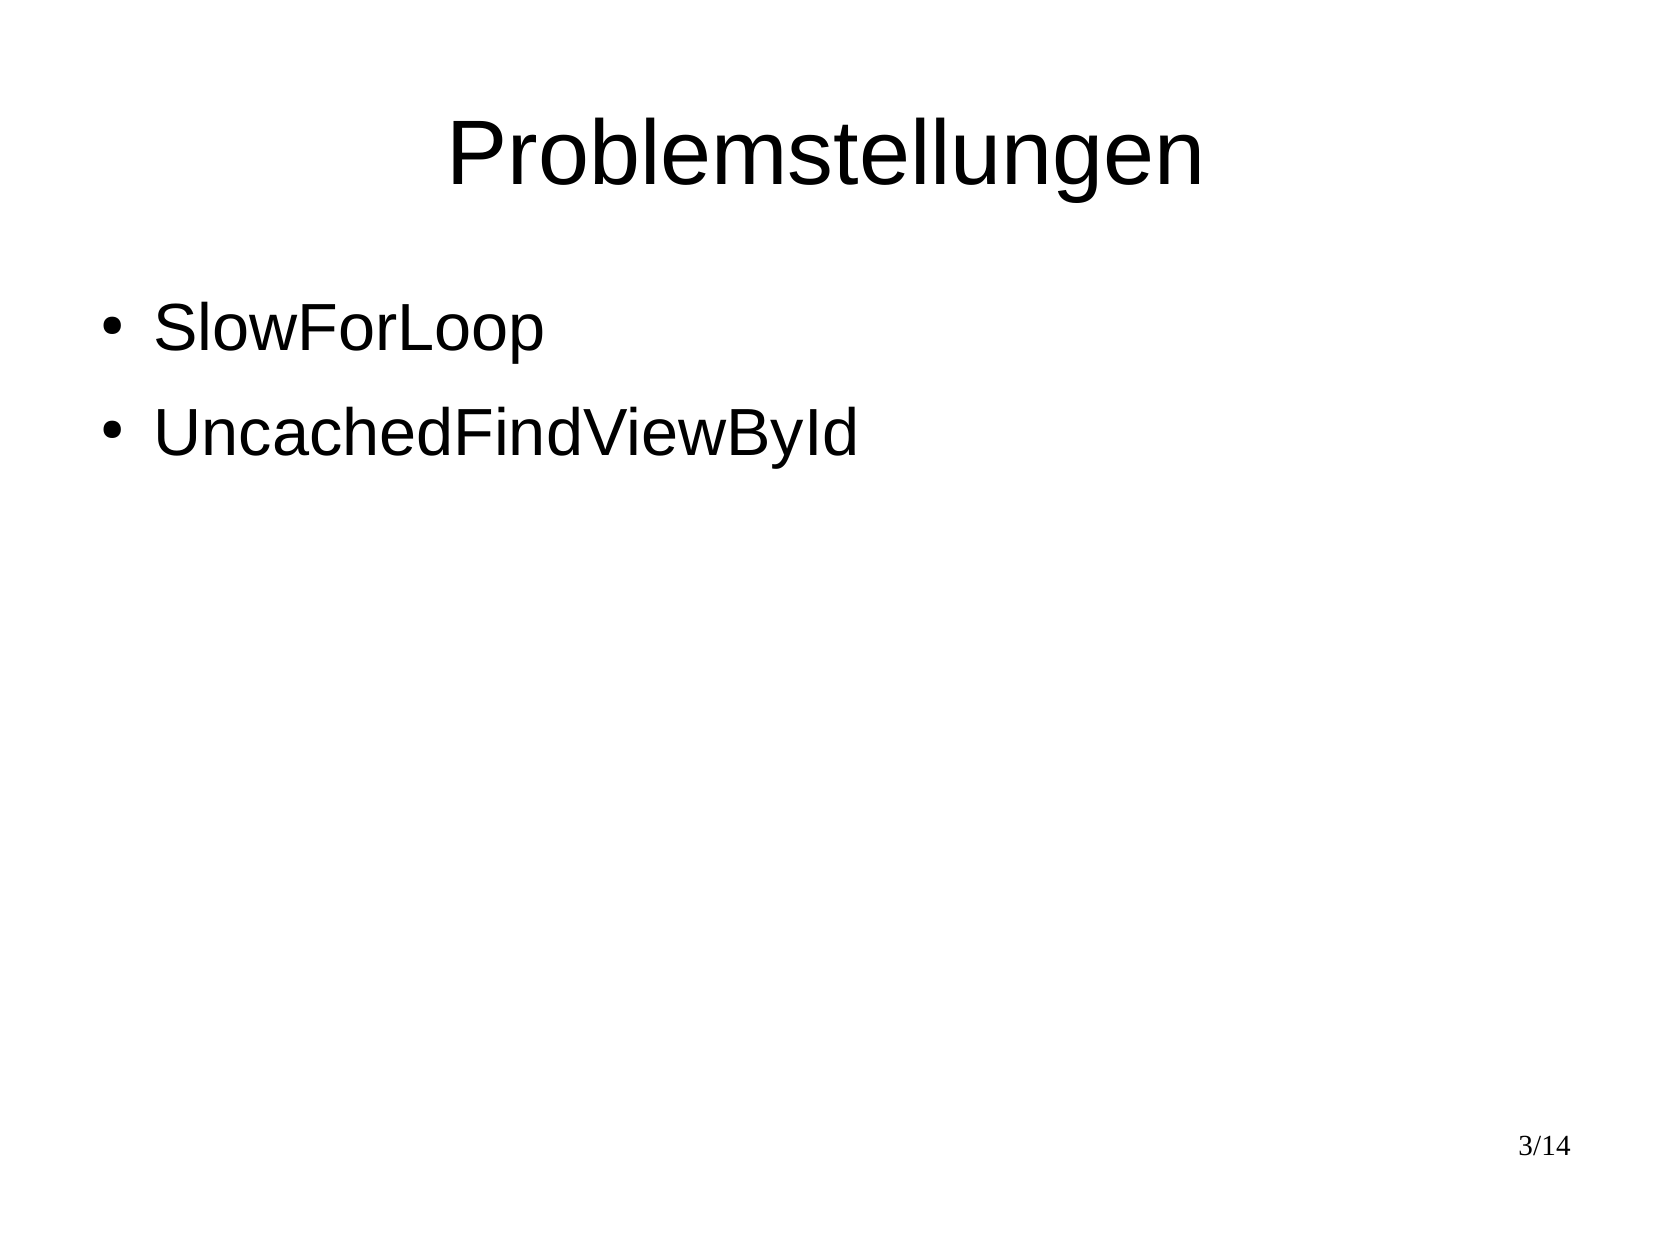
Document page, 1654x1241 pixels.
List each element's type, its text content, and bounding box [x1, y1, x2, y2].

title Problemstellungen [82, 49, 1571, 257]
list SlowForLoop UncachedFindViewById [82, 290, 1571, 1010]
